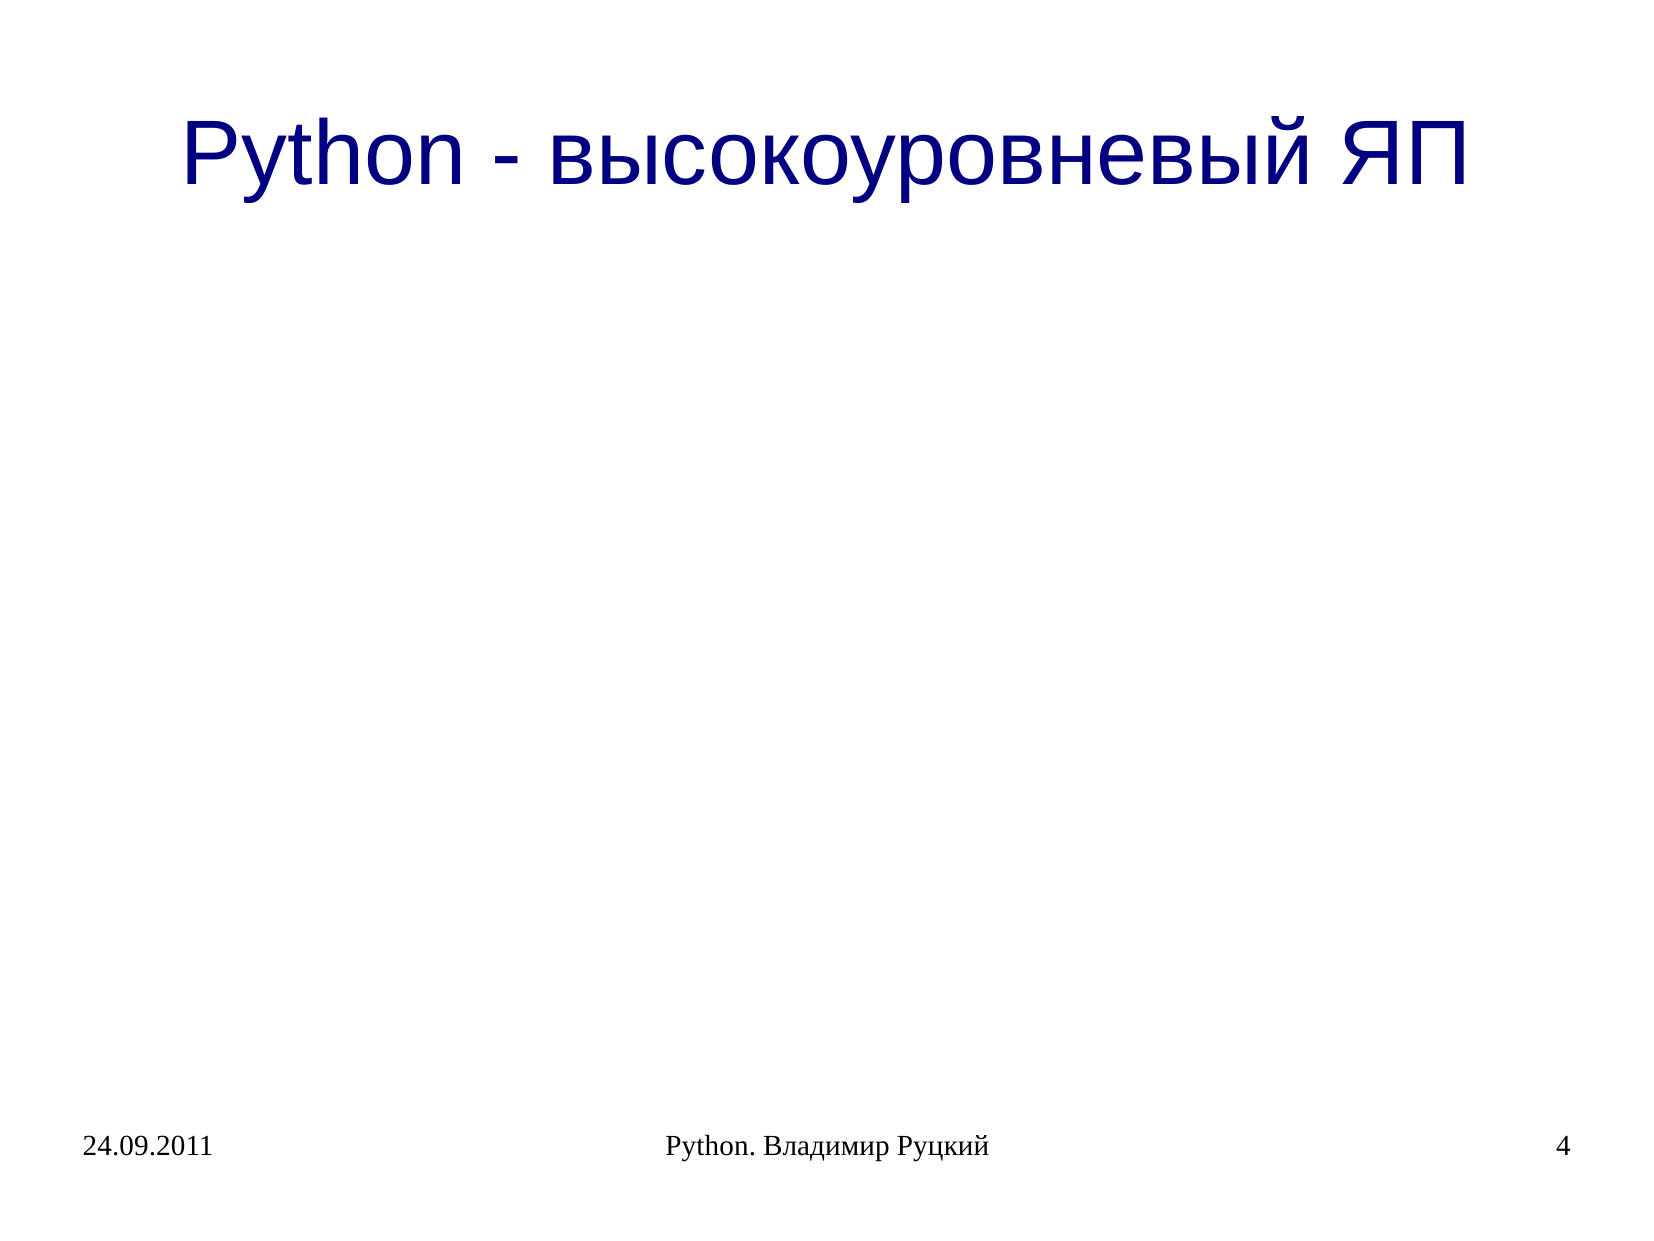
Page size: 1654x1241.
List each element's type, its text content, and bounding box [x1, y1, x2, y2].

title Python - высокоуровневый ЯП [82, 49, 1571, 257]
